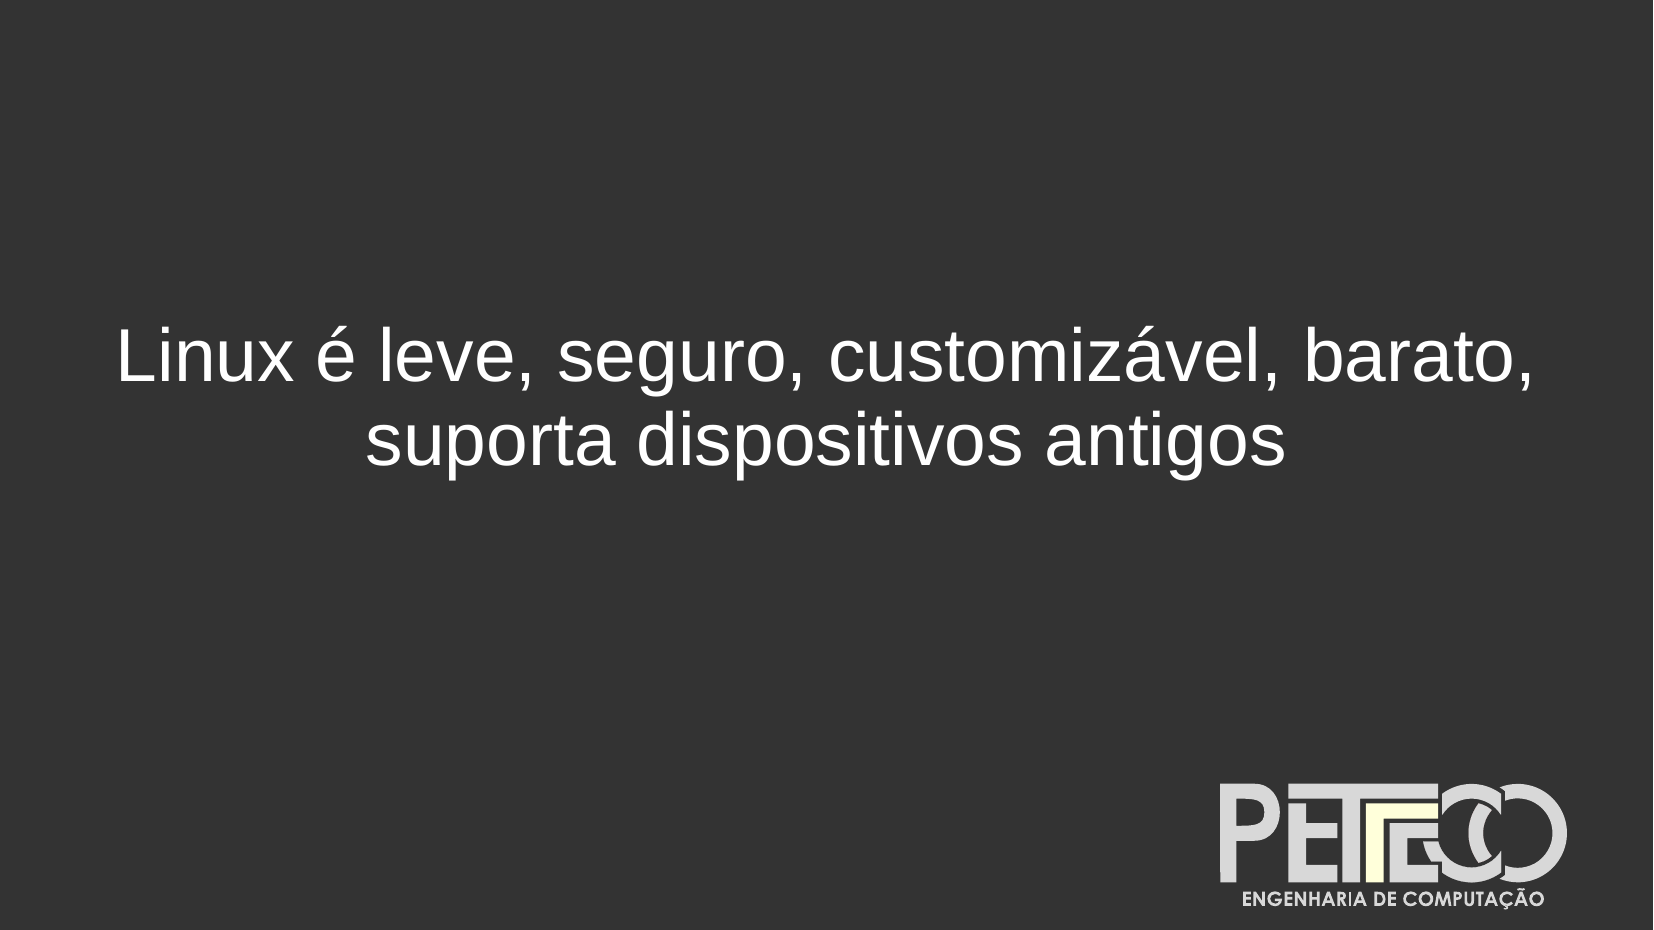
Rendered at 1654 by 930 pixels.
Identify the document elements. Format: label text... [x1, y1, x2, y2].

subtitle Linux é leve, seguro, customizável, barato, suporta dispositivos antigos [82, 37, 1571, 757]
